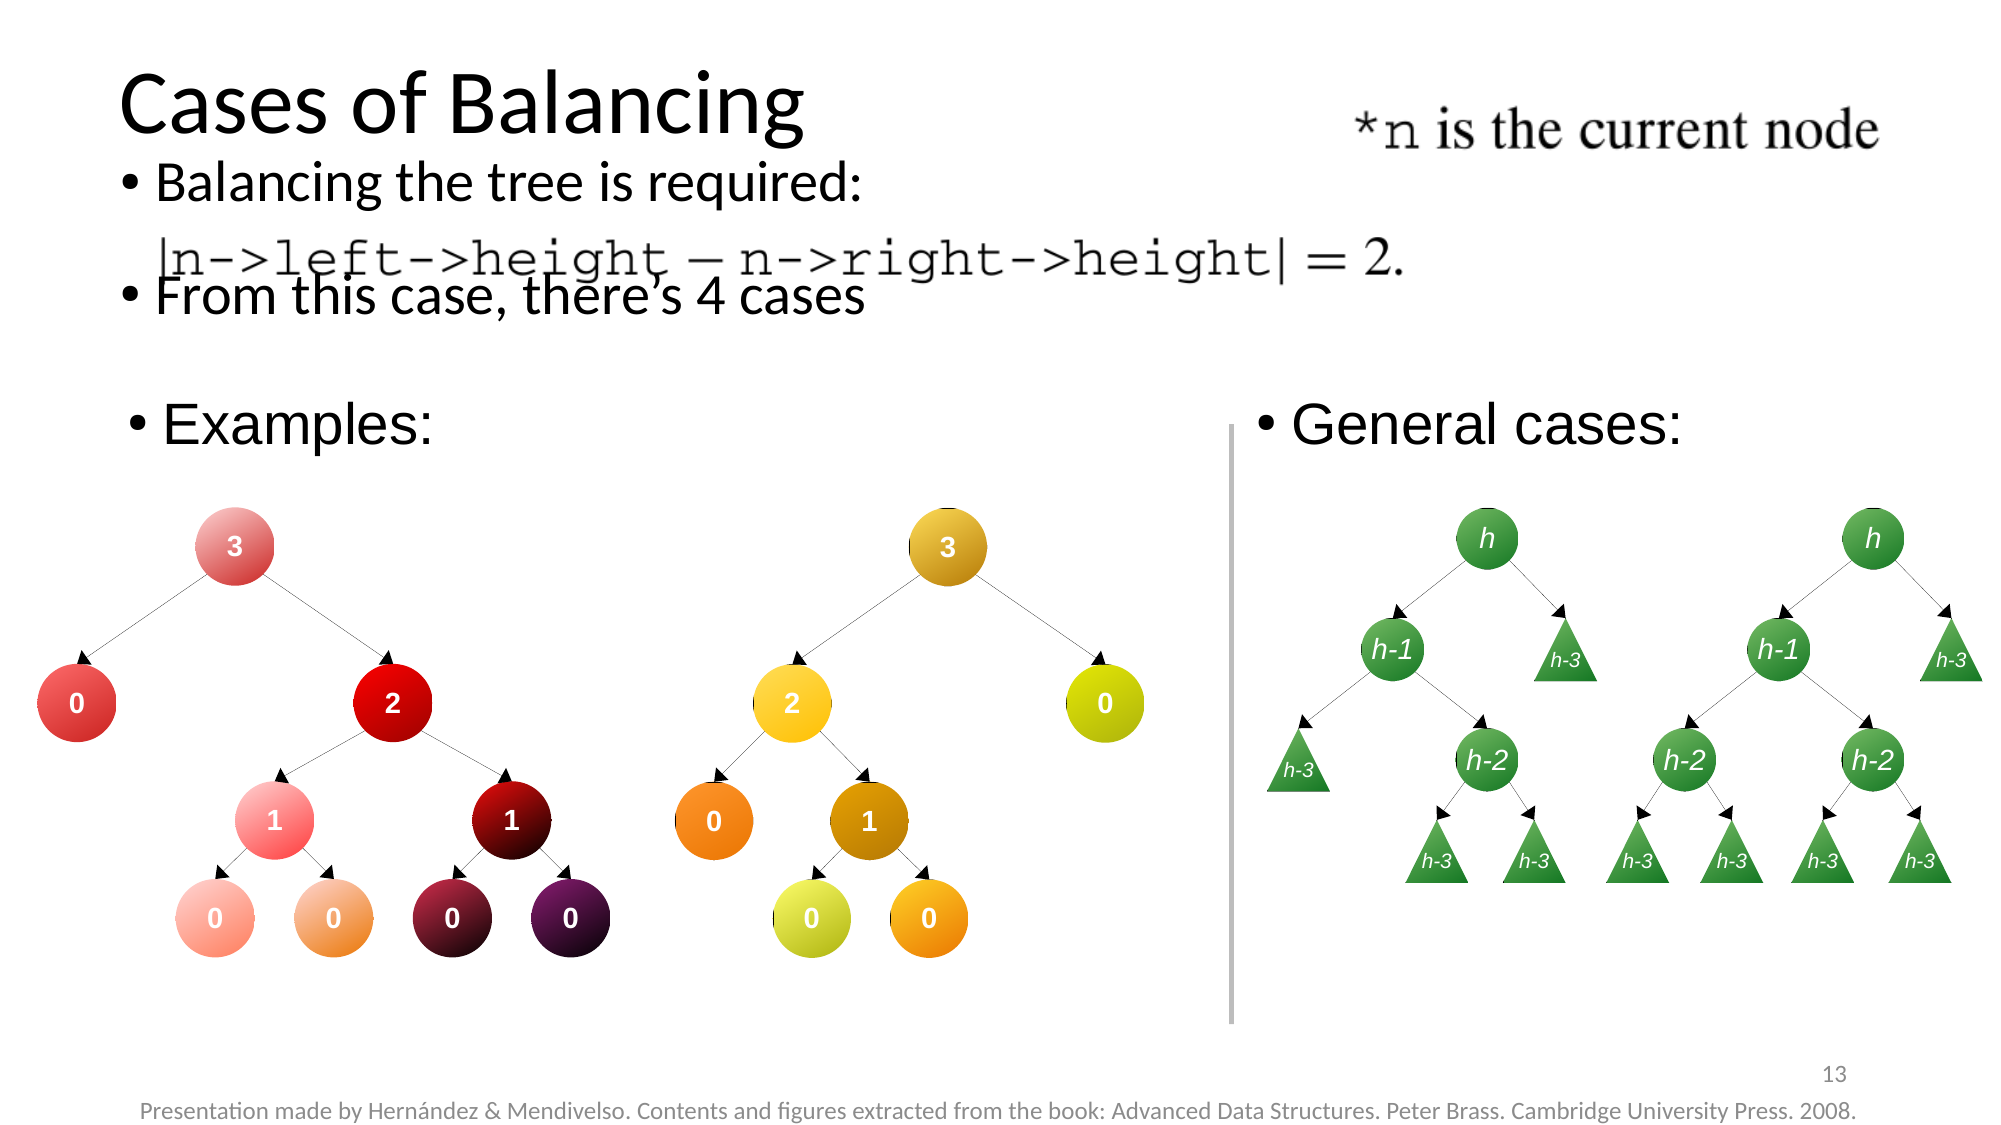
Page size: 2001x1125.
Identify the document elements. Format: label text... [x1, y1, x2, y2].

text_box h-3 [1888, 820, 1952, 883]
text_box 0 [674, 781, 754, 861]
text_box h-1 [1747, 618, 1811, 682]
text_box h-3 [1267, 729, 1330, 792]
text_box 0 [772, 879, 851, 958]
text_box 0 [531, 879, 611, 958]
picture [1350, 84, 1880, 171]
text_box 0 [890, 879, 969, 958]
text_box Examples: [112, 384, 972, 465]
text_box 1 [472, 781, 552, 860]
text_box General cases: [1241, 384, 2000, 465]
title Cases of Balancing [119, 3, 1845, 152]
text_box 0 [37, 663, 117, 743]
text_box 3 [195, 507, 275, 586]
text_box 0 [175, 879, 255, 958]
text_box 1 [235, 781, 315, 860]
text_box h [1456, 507, 1519, 570]
text_box h-3 [1534, 618, 1598, 682]
text_box 0 [294, 879, 374, 958]
text_box 0 [1066, 664, 1145, 743]
text_box 2 [753, 664, 832, 743]
text_box h-3 [1920, 619, 1983, 682]
subtitle Balancing the tree is required: From this case, there’s 4 cases [119, 159, 1983, 363]
text_box h-2 [1455, 728, 1519, 792]
text_box Presentation made by Hernández & Mendivelso. Contents and figures extracted from the book: Advanced Data Structures. Peter Brass. Cambridge University Press. 2008. [0, 1100, 2000, 1119]
text_box h-3 [1606, 820, 1670, 883]
text_box h-2 [1653, 728, 1717, 792]
text_box h-3 [1700, 820, 1764, 883]
text_box h [1842, 507, 1905, 570]
text_box h-3 [1405, 820, 1469, 883]
text_box h-3 [1791, 820, 1855, 883]
text_box h-3 [1502, 820, 1566, 883]
text_box 1 [830, 781, 909, 861]
text_box 0 [412, 879, 493, 958]
text_box 3 [908, 507, 988, 587]
text_box h-2 [1841, 728, 1905, 792]
text_box h-1 [1361, 618, 1425, 682]
text_box 2 [353, 663, 433, 743]
